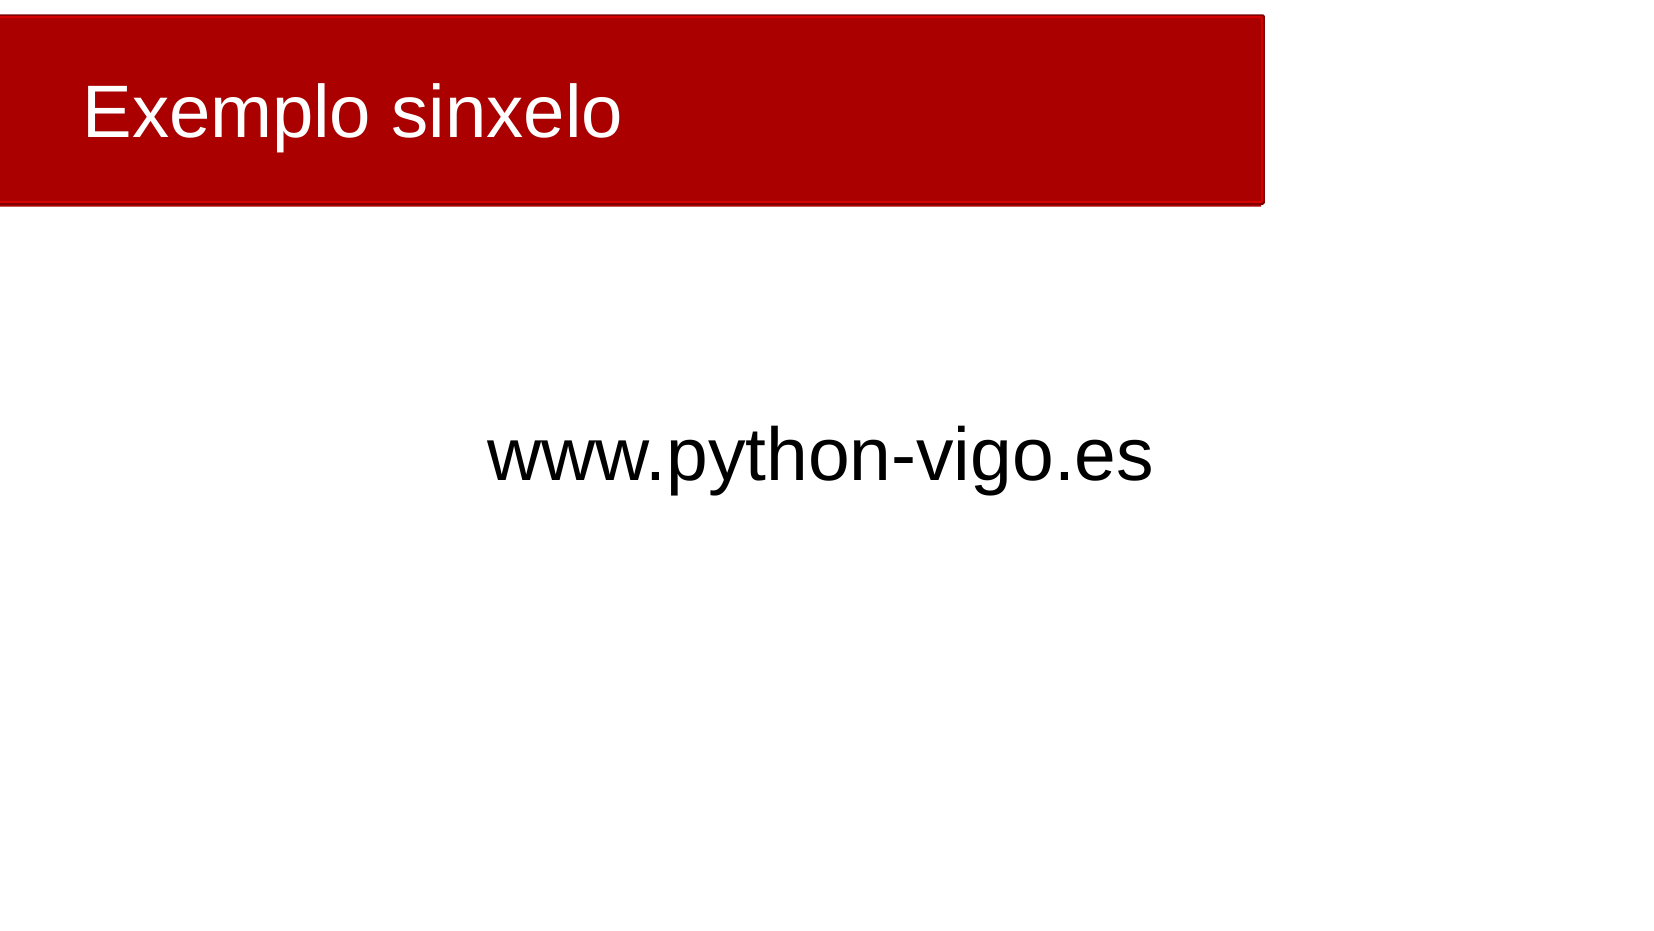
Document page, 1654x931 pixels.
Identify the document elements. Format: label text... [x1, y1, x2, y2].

text_box www.python-vigo.es [35, 23, 1607, 886]
